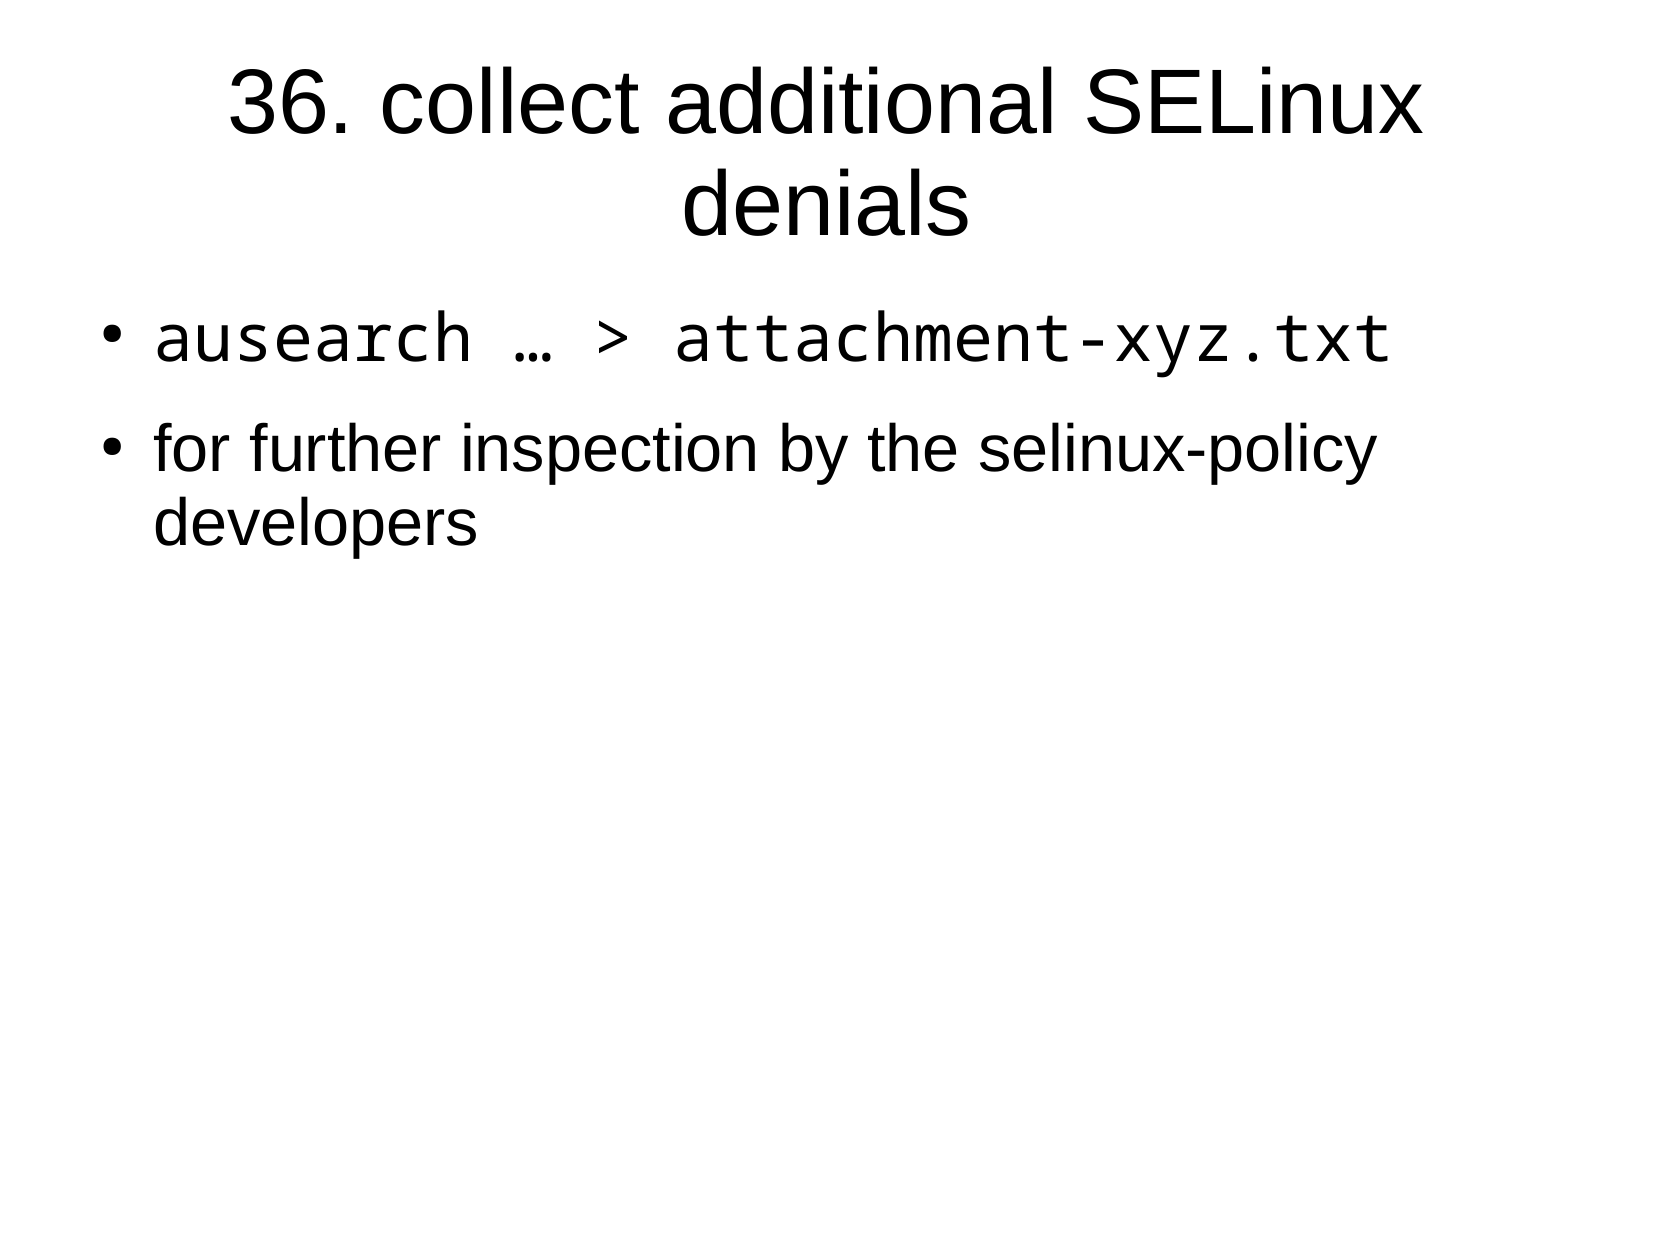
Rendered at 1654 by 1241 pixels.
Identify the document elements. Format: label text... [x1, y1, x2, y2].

list ausearch … > attachment-xyz.txt for further inspection by the selinux-policy developers [82, 290, 1571, 1010]
title 36. collect additional SELinux denials [82, 49, 1571, 257]
